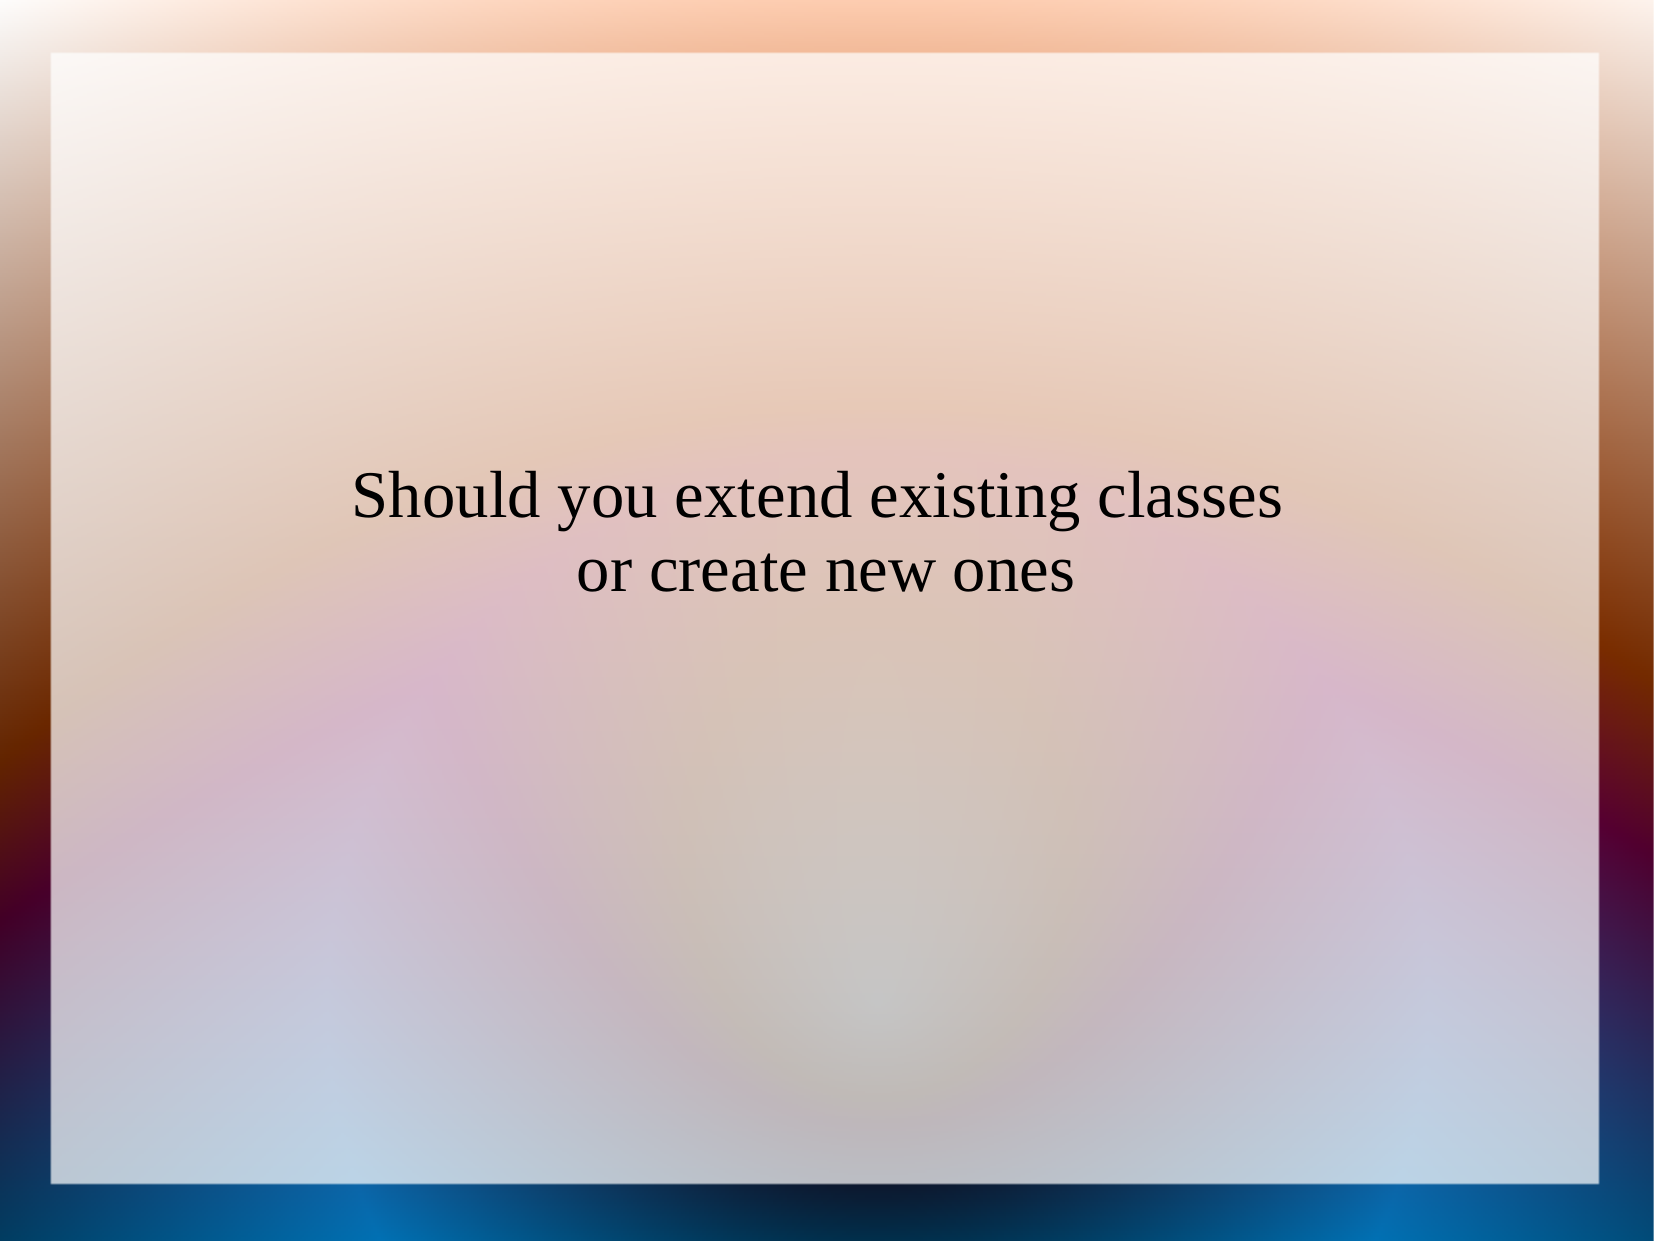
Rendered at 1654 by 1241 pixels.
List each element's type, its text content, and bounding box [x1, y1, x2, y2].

subtitle Should you extend existing classes or create new ones [82, 55, 1571, 1010]
picture [0, 0, 1654, 1241]
